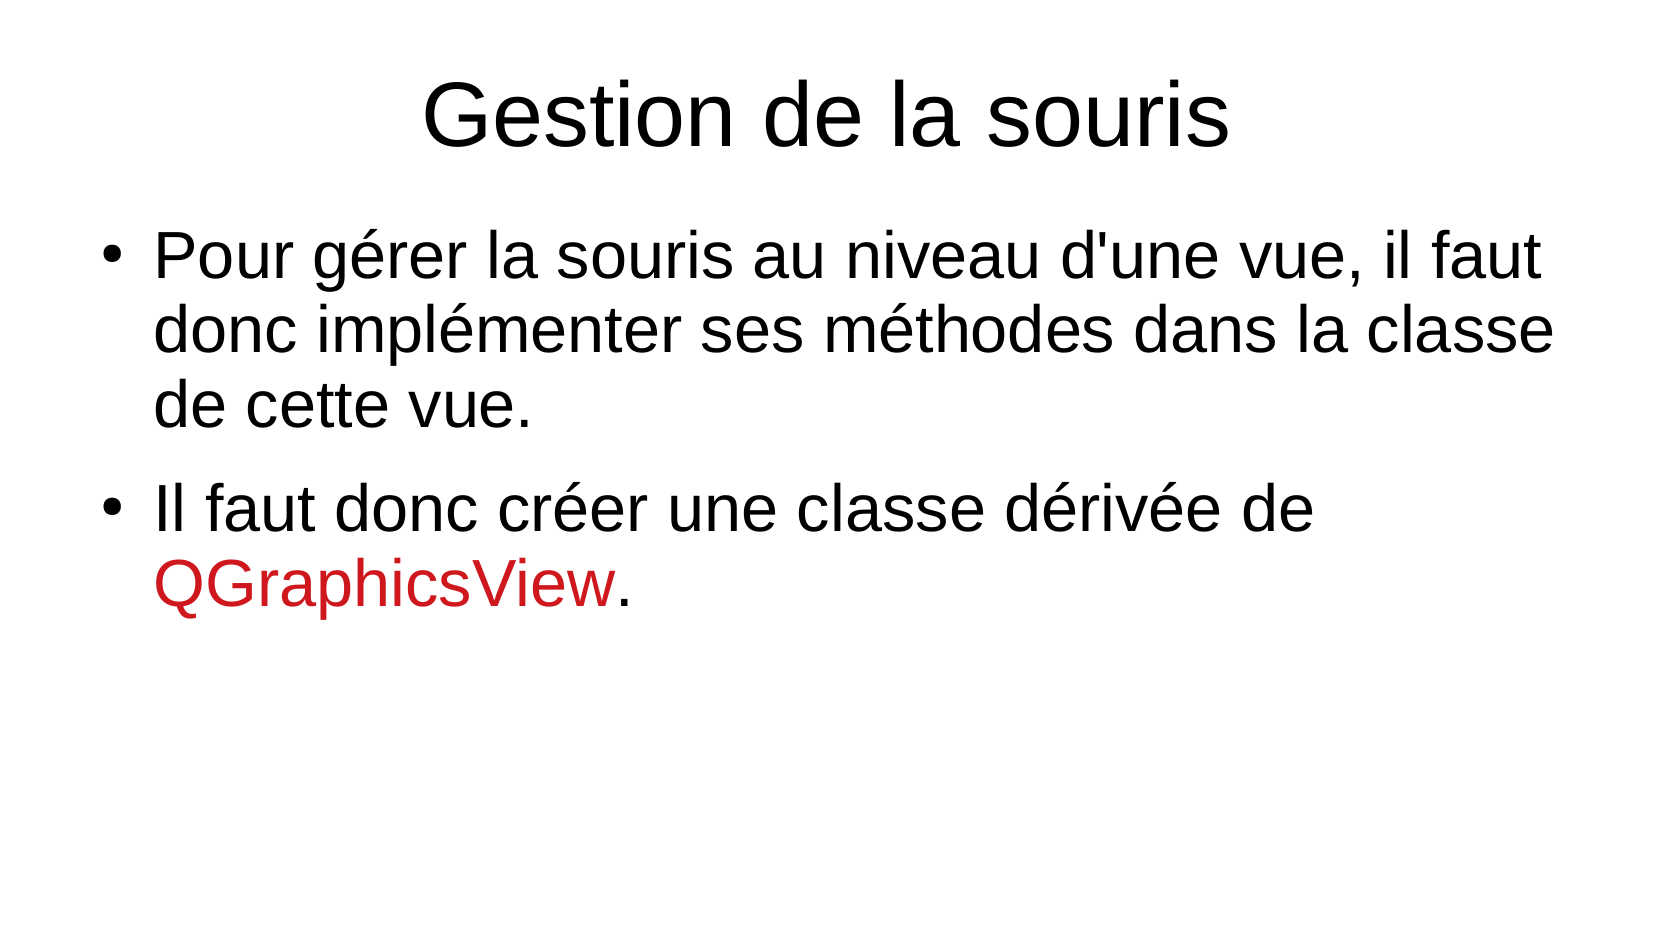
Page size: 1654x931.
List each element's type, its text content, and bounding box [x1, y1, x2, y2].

list Pour gérer la souris au niveau d'une vue, il faut donc implémenter ses méthodes dans la classe de cette vue. Il faut donc créer une classe dérivée de QGraphicsView. [82, 217, 1571, 758]
title Gestion de la souris [82, 37, 1571, 193]
